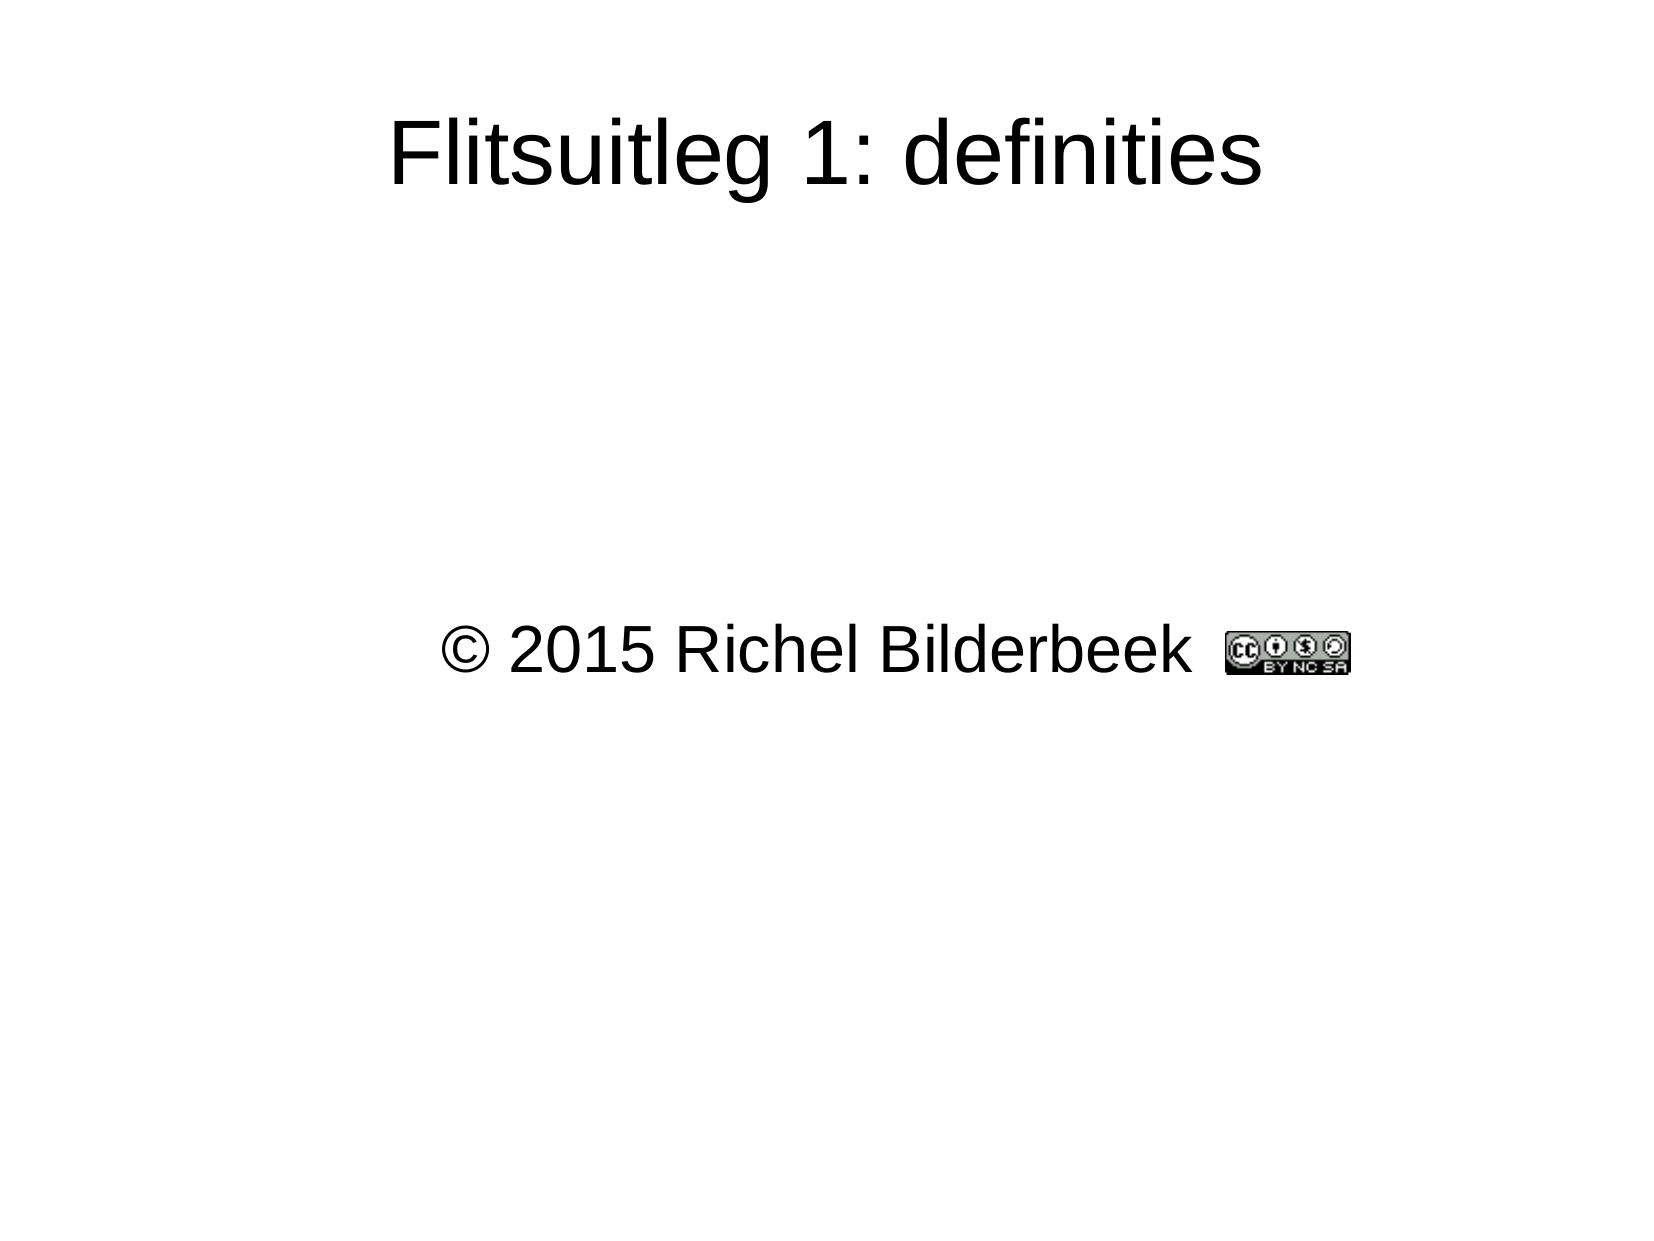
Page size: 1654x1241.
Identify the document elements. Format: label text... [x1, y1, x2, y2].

subtitle © 2015 Richel Bilderbeek [82, 290, 1571, 1010]
picture [1225, 631, 1351, 676]
title Flitsuitleg 1: definities [82, 49, 1571, 257]
